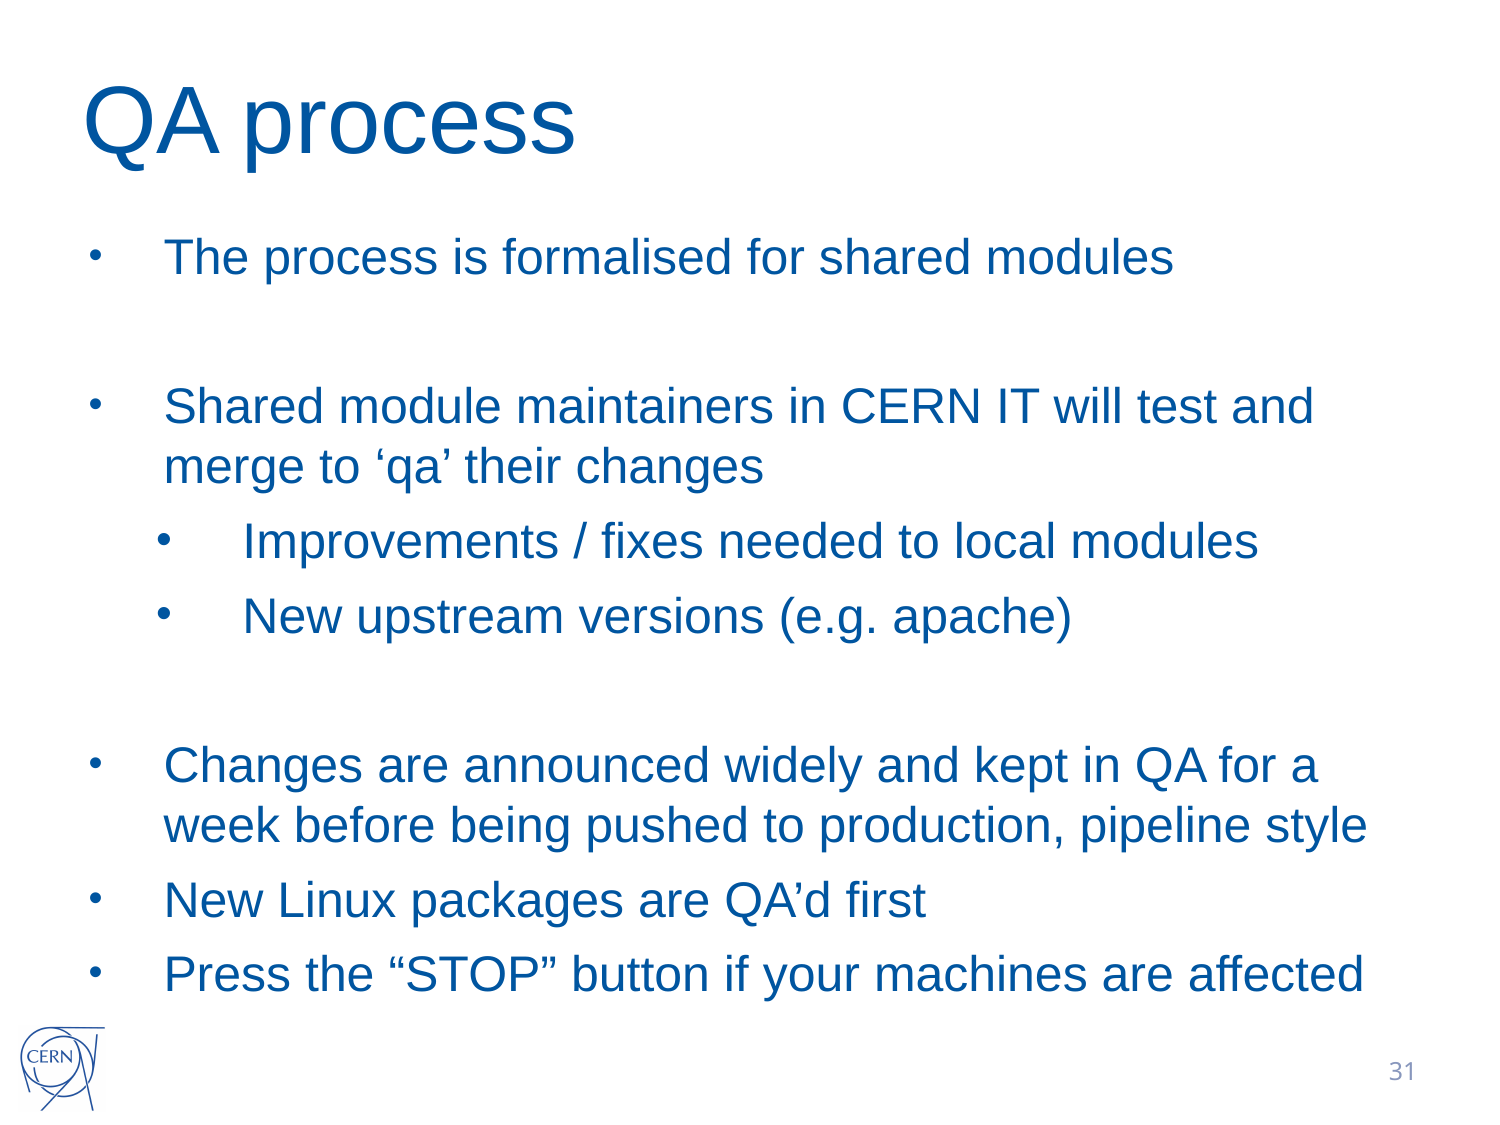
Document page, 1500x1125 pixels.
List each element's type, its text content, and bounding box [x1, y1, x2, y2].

slide_number <number> [1342, 1051, 1425, 1095]
list The process is formalised for shared modules Shared module maintainers in CERN IT will test and merge to ‘qa’ their changes Improvements / fixes needed to local modules New upstream versions (e.g. apache) Changes are announced widely and kept in QA for a week before being pushed to production, pipeline style New Linux packages are QA’d first Press the “STOP” button if your machines are affected [75, 217, 1425, 1125]
picture [18, 1025, 75, 1112]
title QA process [75, 13, 1425, 217]
